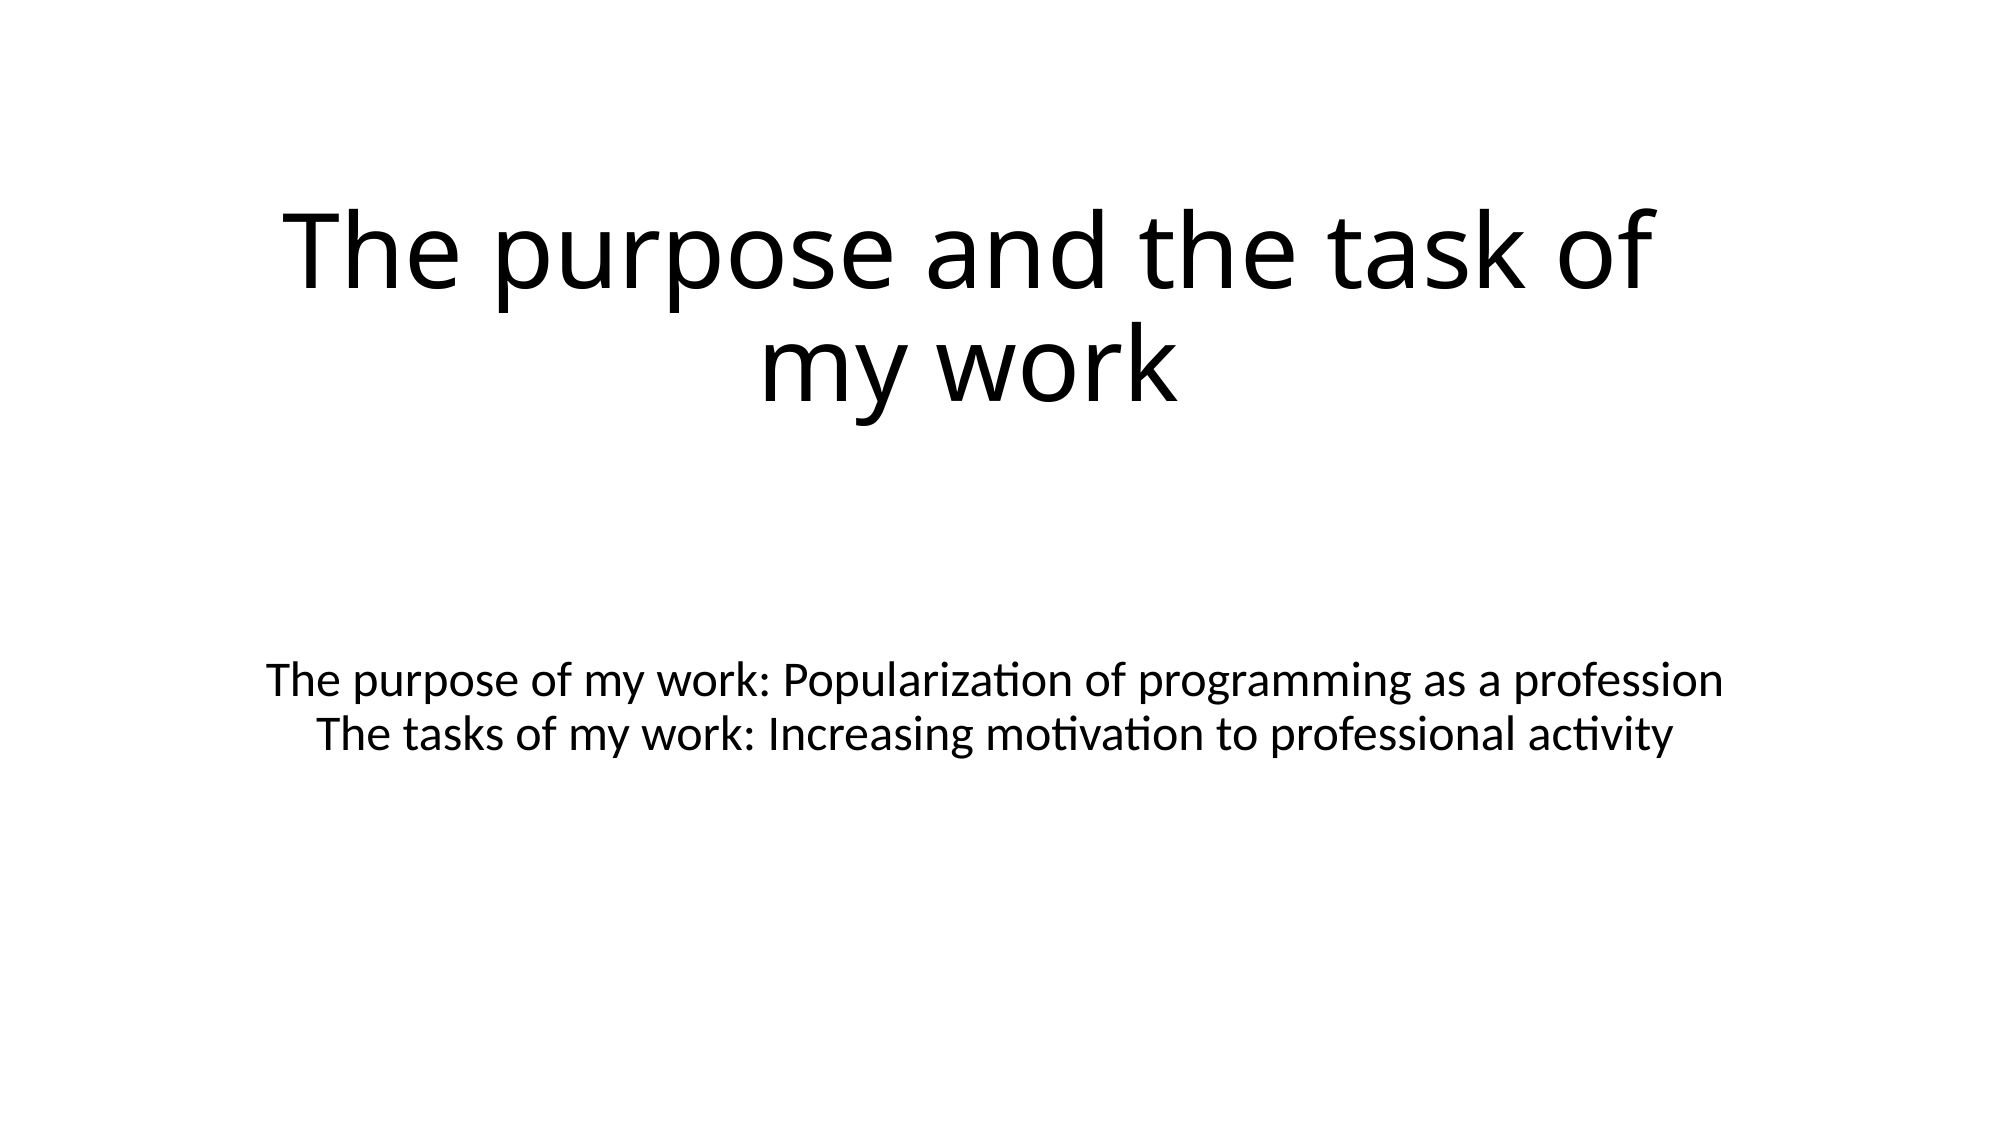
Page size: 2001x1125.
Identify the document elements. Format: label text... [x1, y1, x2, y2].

subtitle The purpose of my work: Popularization of programming as a profession The tasks of my work: Increasing motivation to professional activity [245, 645, 1746, 918]
title The purpose and the task of my work [218, 39, 1719, 432]
